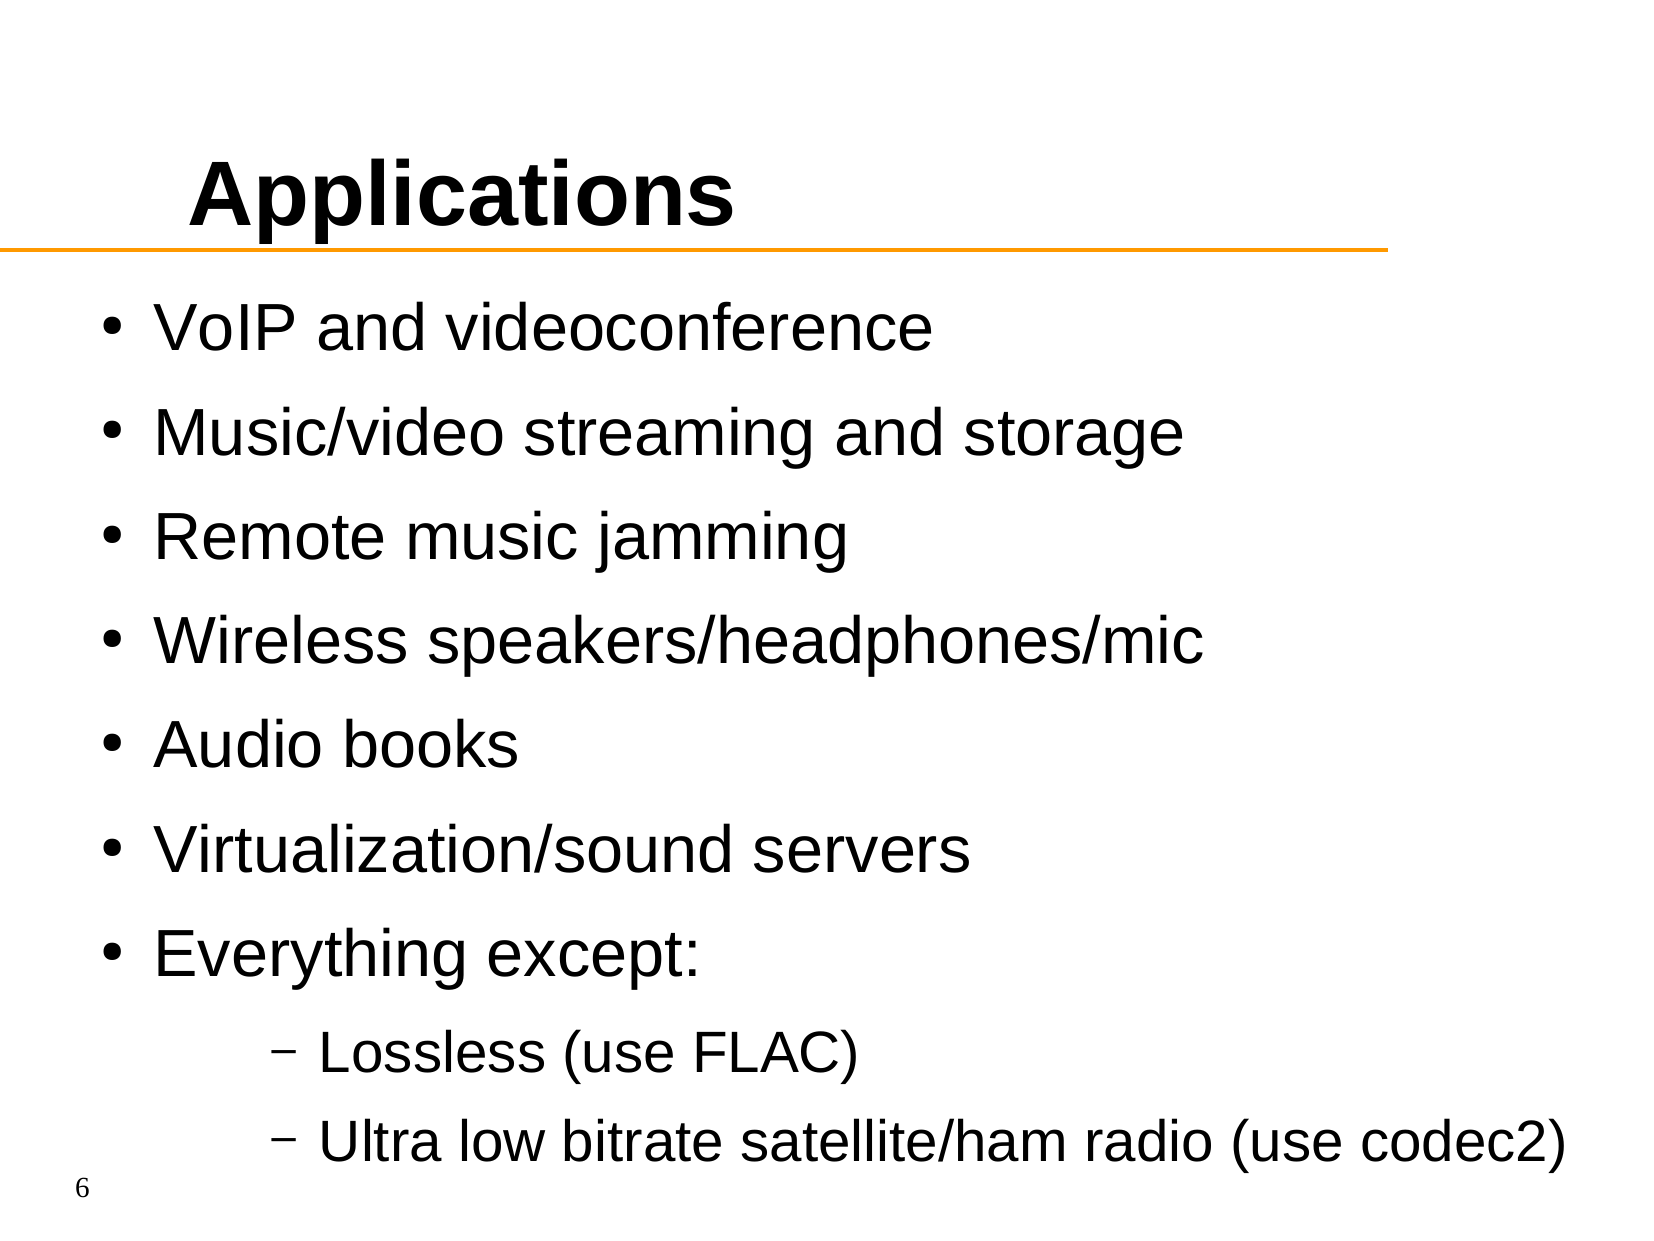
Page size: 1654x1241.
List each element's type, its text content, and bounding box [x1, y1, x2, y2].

list VoIP and videoconference Music/video streaming and storage Remote music jamming Wireless speakers/headphones/mic Audio books Virtualization/sound servers Everything except: Lossless (use FLAC) Ultra low bitrate satellite/ham radio (use codec2) [82, 290, 1571, 1174]
title Applications [187, 37, 1571, 245]
